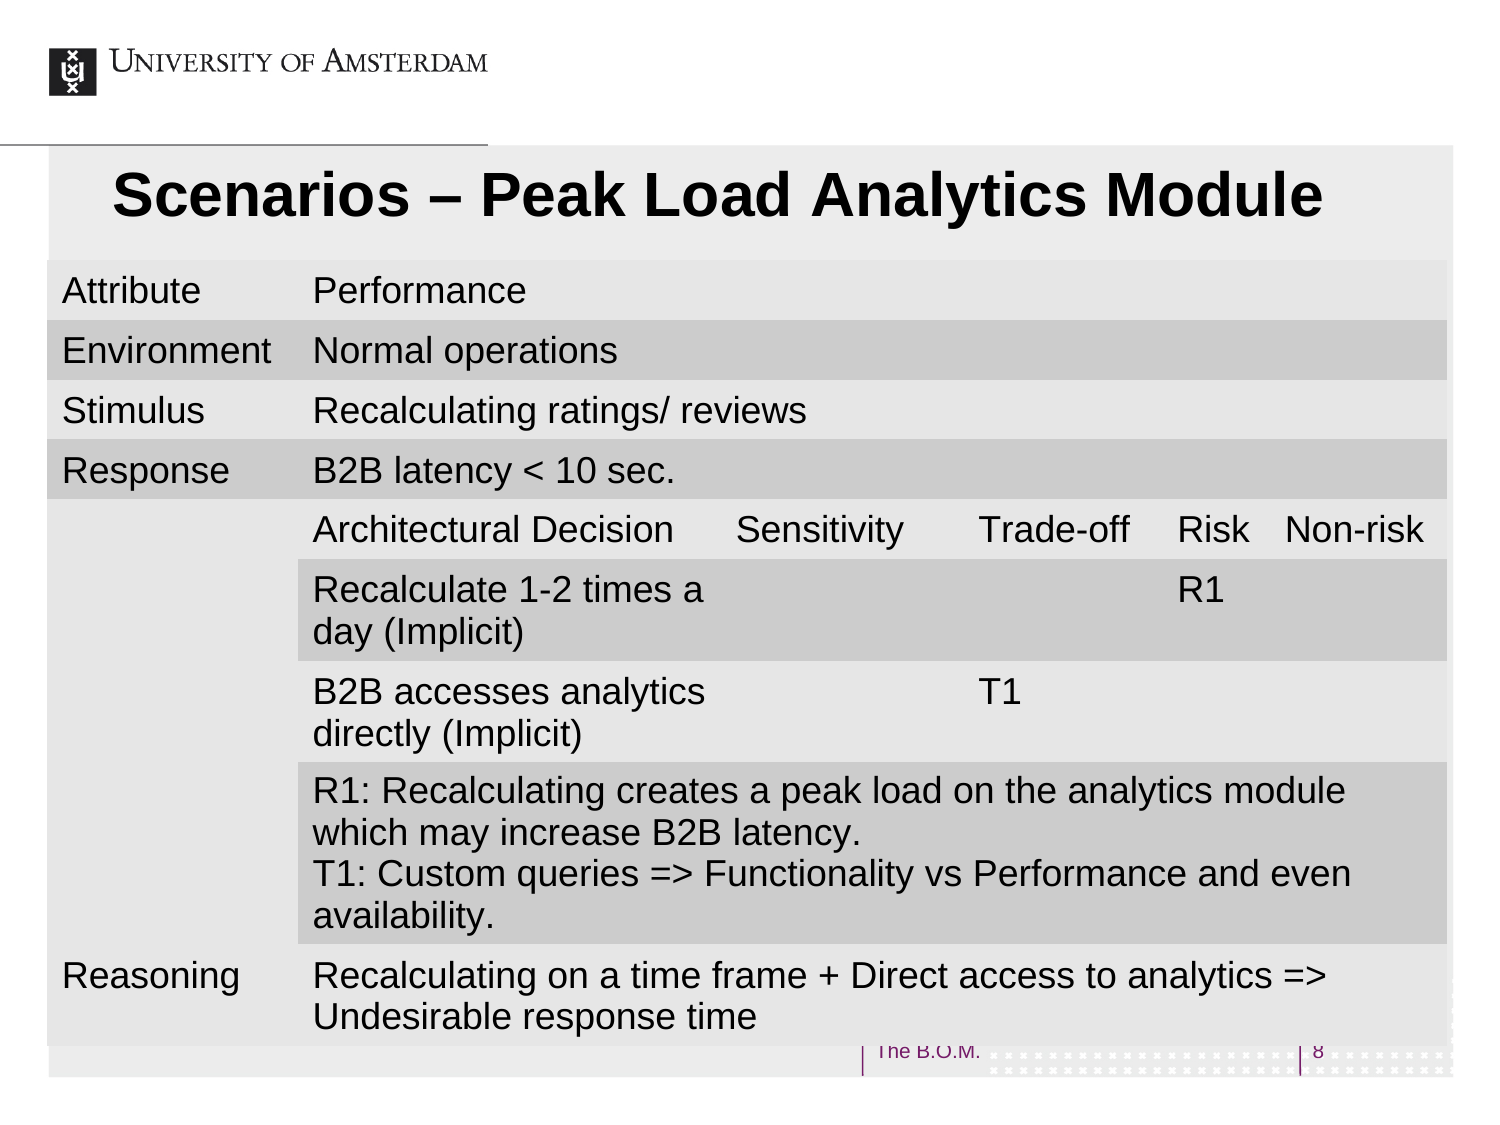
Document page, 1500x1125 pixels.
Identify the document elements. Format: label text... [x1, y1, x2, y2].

table_cell Sensitivity [721, 499, 964, 559]
table_cell Recalculate 1-2 times a day (Implicit) [298, 559, 721, 661]
table_cell Reasoning [47, 944, 298, 1046]
table_cell [1163, 661, 1270, 762]
table_cell [964, 559, 1163, 661]
table_header Performance [298, 260, 1447, 320]
table_cell Stimulus [47, 380, 298, 439]
text_box Scenarios – Peak Load Analytics Module [112, 153, 1371, 260]
table_cell [721, 559, 964, 661]
table_cell Response [47, 439, 298, 499]
table_cell B2B latency < 10 sec. [298, 439, 1447, 499]
table_header Attribute [47, 260, 298, 320]
table_cell [1270, 661, 1447, 762]
table_cell Recalculating on a time frame + Direct access to analytics => Undesirable response time [298, 944, 1447, 1046]
table_cell Non-risk [1270, 499, 1447, 559]
table_cell R1 [1163, 559, 1270, 661]
table_cell Recalculating ratings/ reviews [298, 380, 1447, 439]
table_cell Normal operations [298, 320, 1447, 380]
table_cell Environment [47, 320, 298, 380]
text_box <number> [1312, 1046, 1401, 1103]
picture [0, 0, 1500, 1125]
table_cell [1270, 559, 1447, 661]
table_cell [47, 499, 298, 944]
table_cell T1 [964, 661, 1163, 762]
table_cell Trade-off [964, 499, 1163, 559]
table_cell Architectural Decision [298, 499, 721, 559]
text_box The B.O.M. [874, 1046, 1276, 1088]
table_cell Risk [1163, 499, 1270, 559]
table_cell [721, 661, 964, 762]
table_cell R1: Recalculating creates a peak load on the analytics module which may increase B2B latency. T1: Custom queries => Functionality vs Performance and even availability. [298, 762, 1447, 944]
table_cell B2B accesses analytics directly (Implicit) [298, 661, 721, 762]
